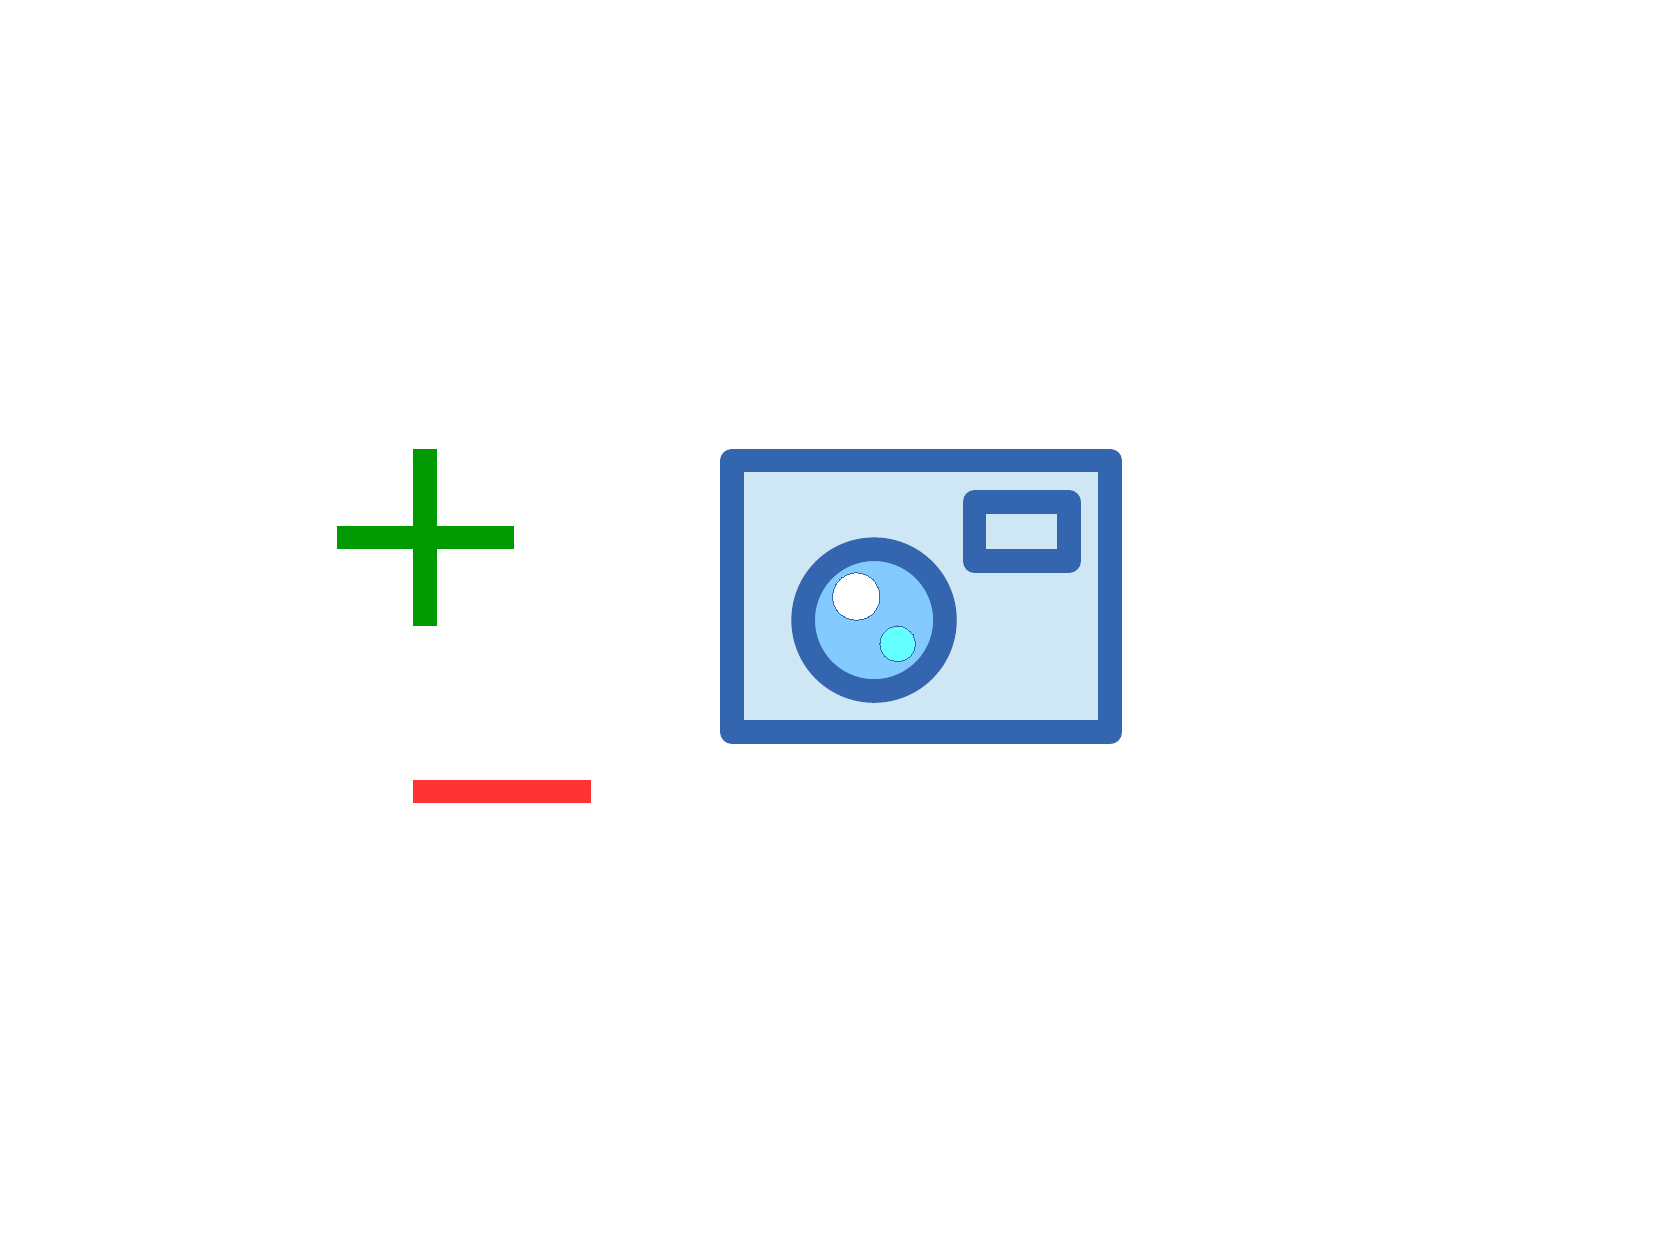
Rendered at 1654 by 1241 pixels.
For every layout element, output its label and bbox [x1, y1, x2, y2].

text_box [732, 460, 1111, 733]
